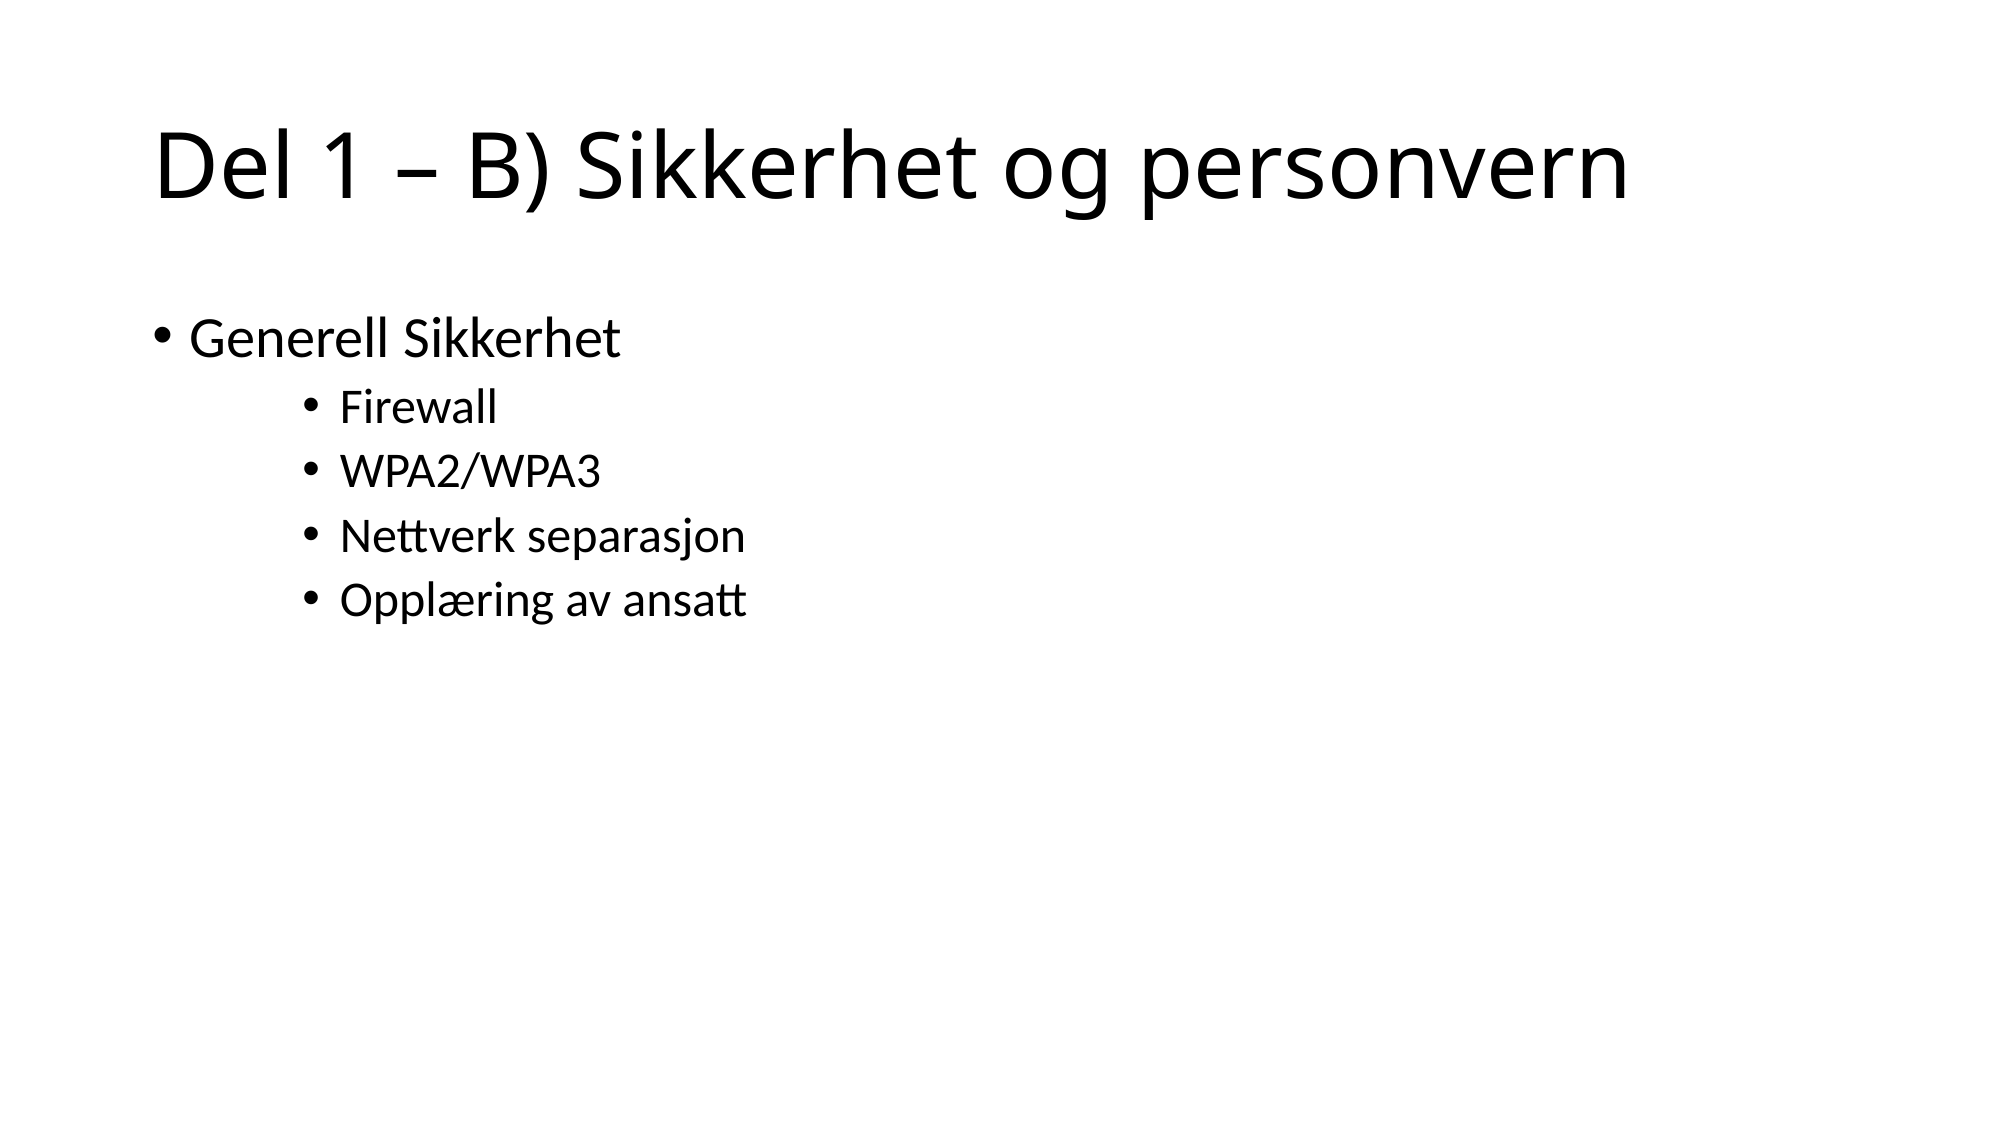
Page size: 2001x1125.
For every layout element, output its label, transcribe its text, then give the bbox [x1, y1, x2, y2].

list Generell Sikkerhet Firewall WPA2/WPA3 Nettverk separasjon Opplæring av ansatt [137, 299, 1863, 1014]
title Del 1 – B) Sikkerhet og personvern [137, 59, 1863, 278]
